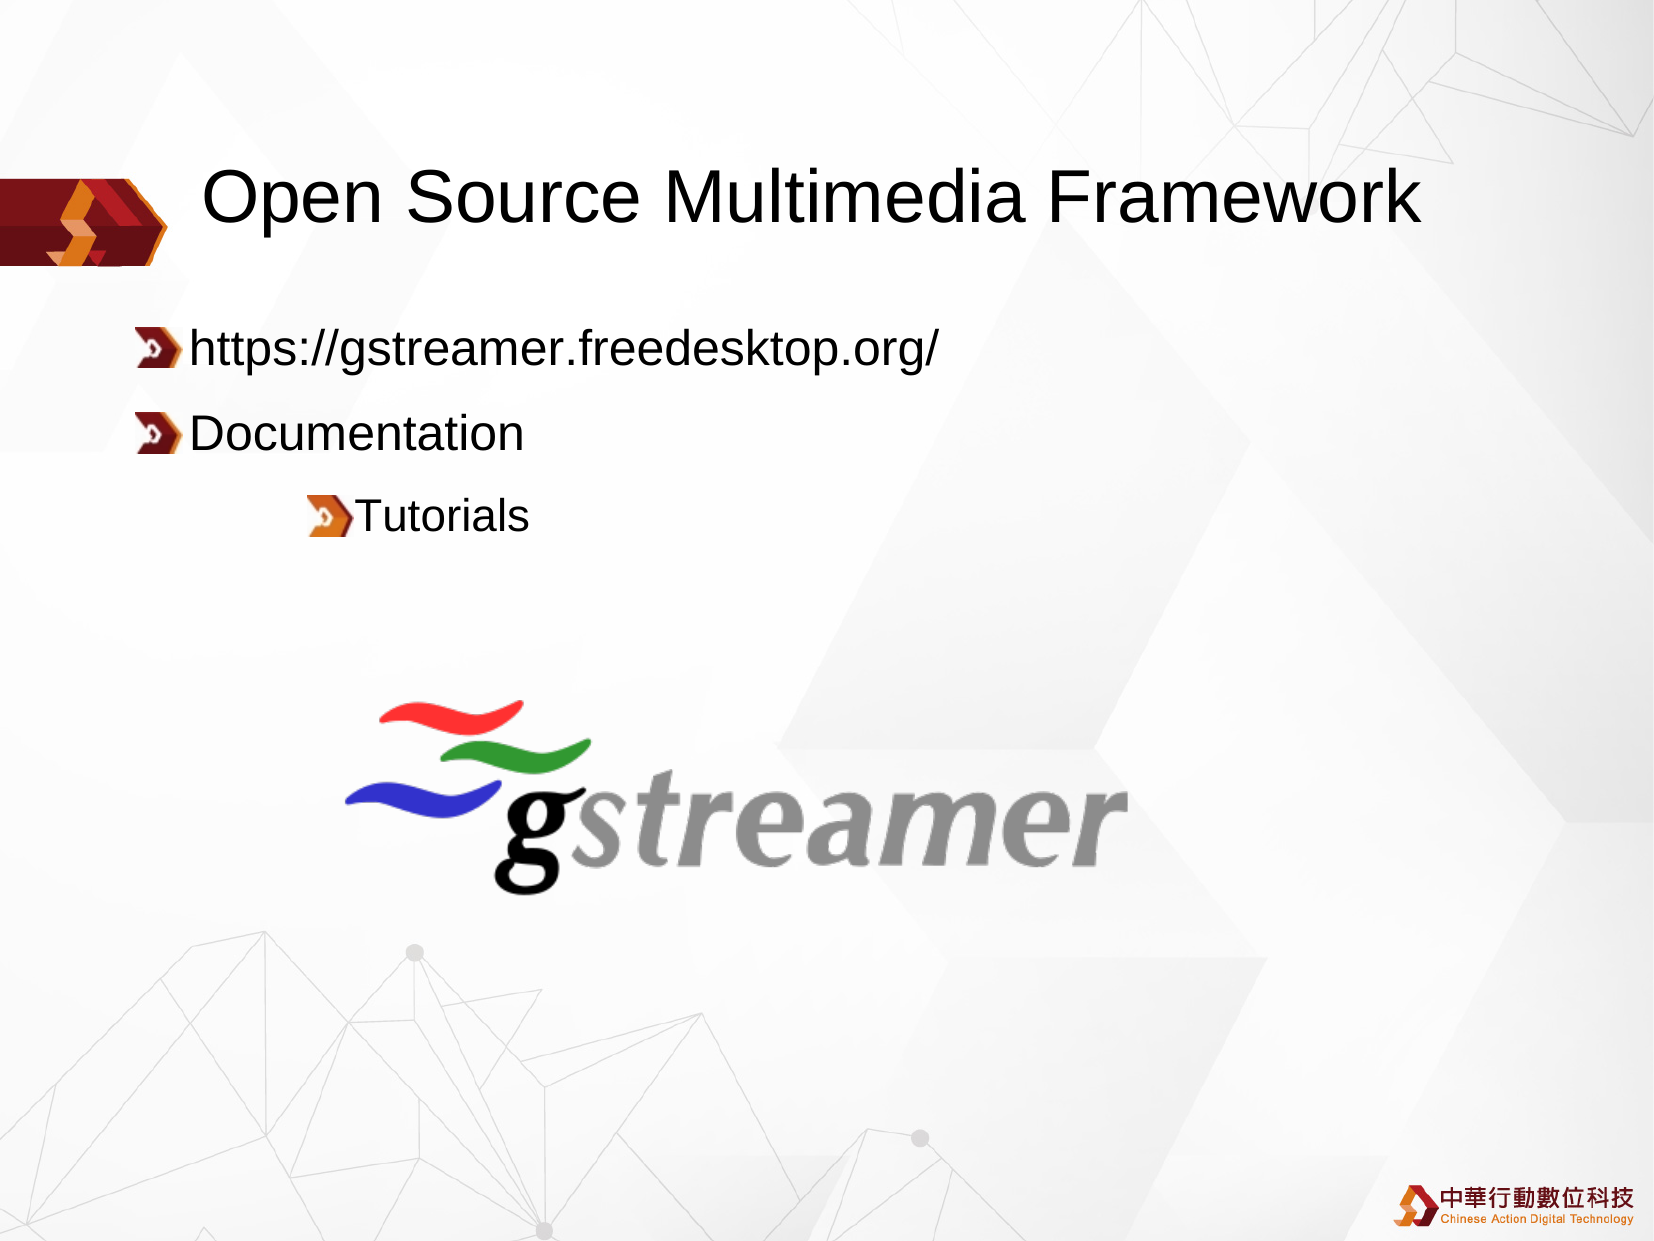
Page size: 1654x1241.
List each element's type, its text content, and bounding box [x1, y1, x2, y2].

picture [0, 0, 1654, 1241]
title Open Source Multimedia Framework [118, 112, 1506, 281]
list https://gstreamer.freedesktop.org/ Documentation Tutorials [118, 319, 1571, 1040]
